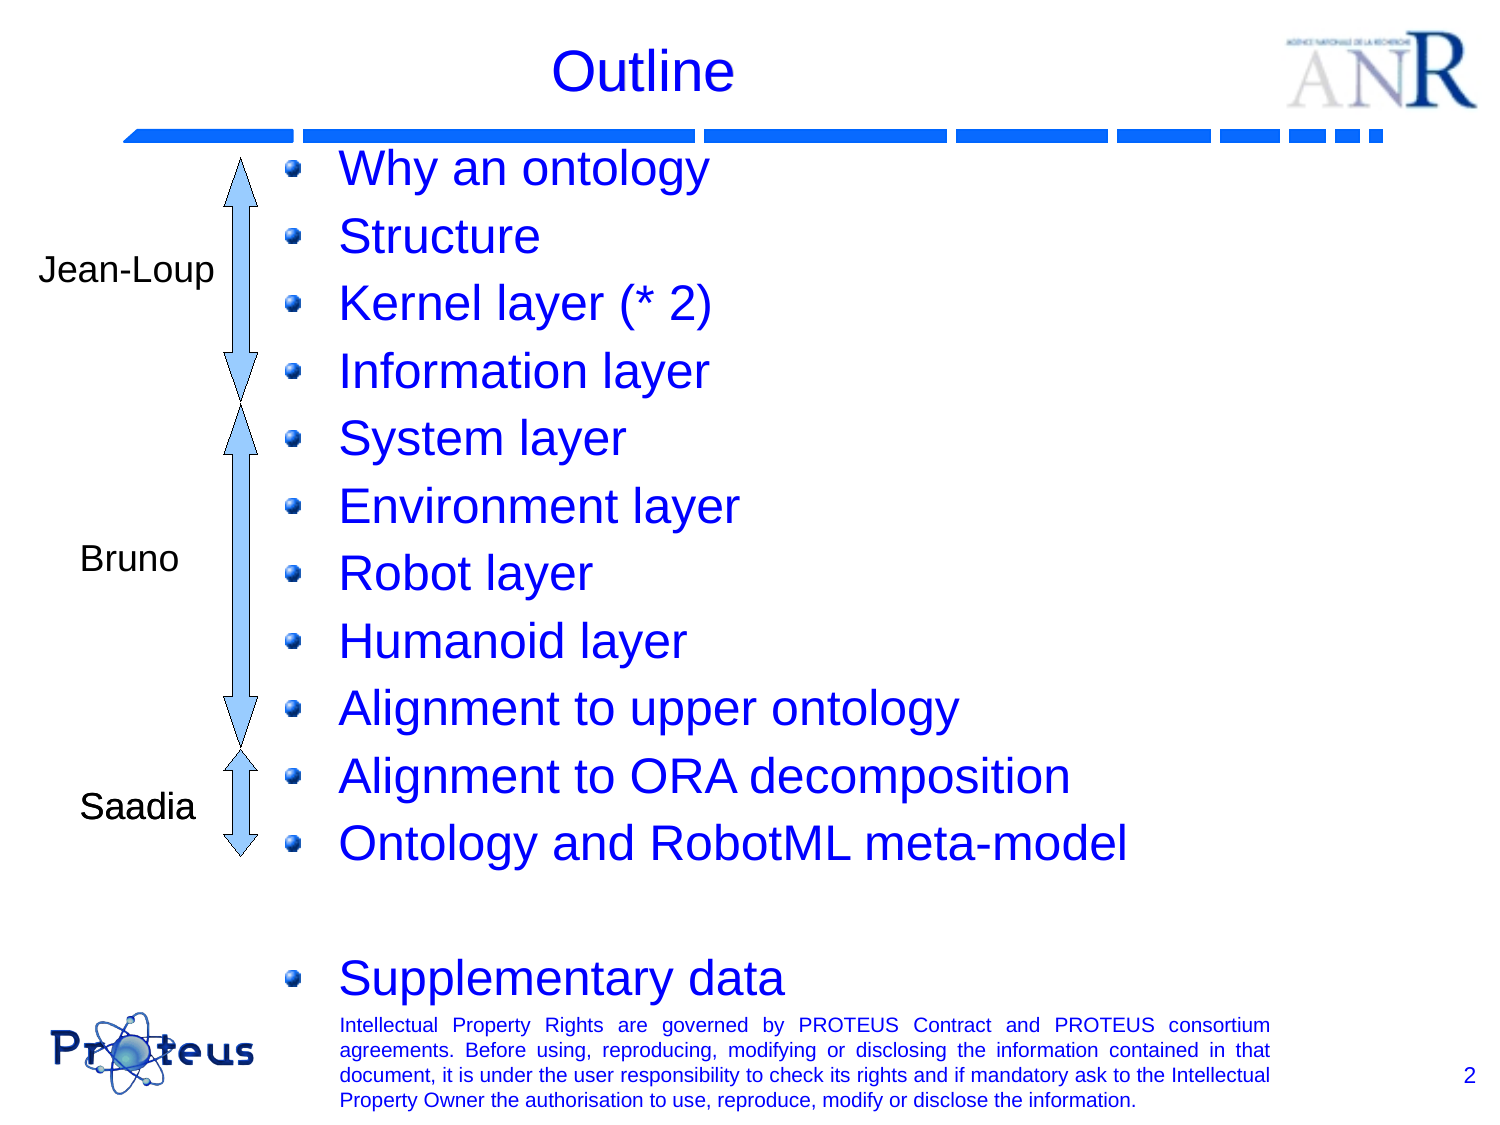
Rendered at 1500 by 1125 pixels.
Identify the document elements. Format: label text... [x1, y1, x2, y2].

text_box [223, 403, 258, 748]
picture [35, 1003, 272, 1101]
text_box [223, 749, 258, 857]
title Outline [23, 11, 1264, 130]
text_box Saadia [64, 784, 211, 834]
text_box [223, 157, 258, 402]
text_box Bruno [64, 536, 195, 586]
text_box Jean-Loup [23, 247, 230, 297]
picture [1281, 27, 1484, 115]
list Why an ontology Structure Kernel layer (* 2) Information layer System layer Environment layer Robot layer Humanoid layer Alignment to upper ontology Alignment to ORA decomposition Ontology and RobotML meta-model Supplementary data [267, 140, 1256, 1007]
